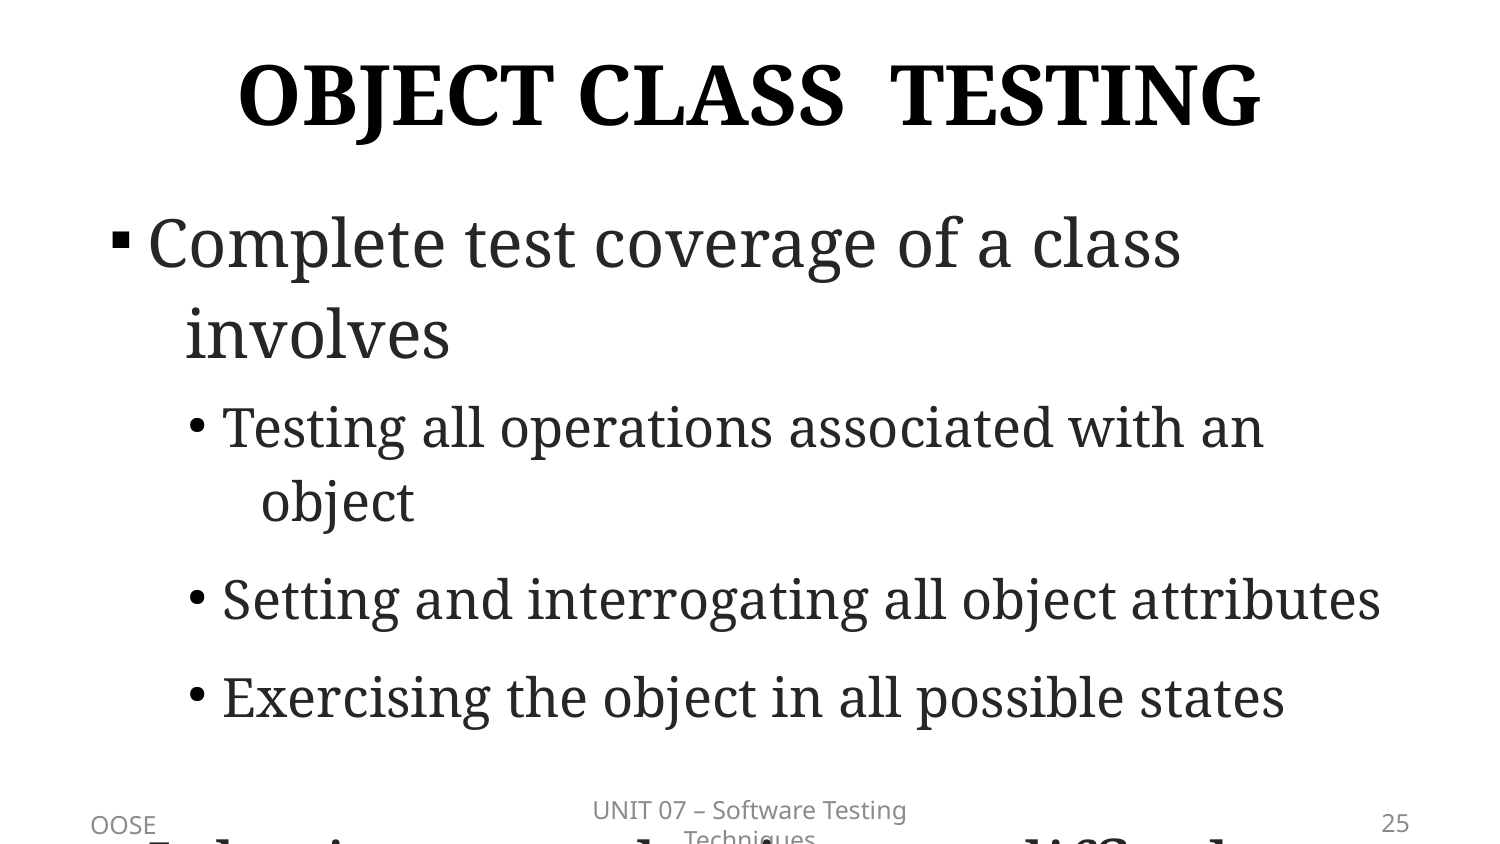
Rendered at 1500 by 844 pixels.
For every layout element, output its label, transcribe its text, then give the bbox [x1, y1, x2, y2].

subtitle Complete test coverage of a class involves Testing all operations associated with an object Setting and interrogating all object attributes Exercising the object in all possible states Inheritance makes it more difficult to design object class tests as the information to be tested is not localised [75, 196, 1425, 800]
title OBJECT CLASS TESTING [75, 23, 1425, 164]
